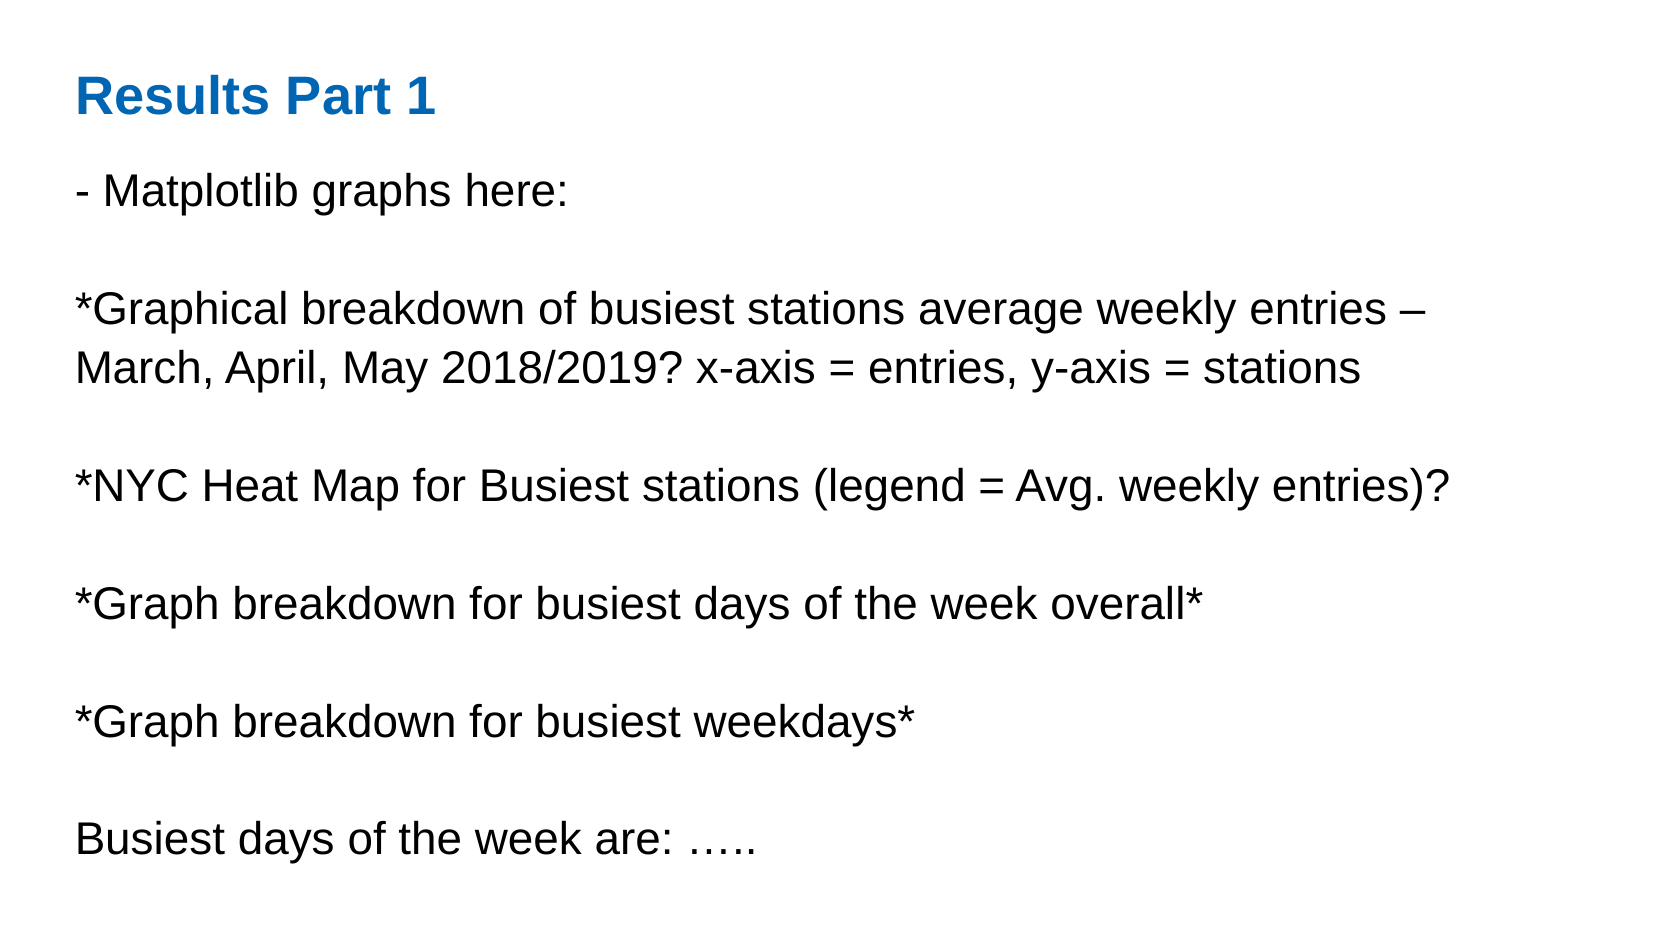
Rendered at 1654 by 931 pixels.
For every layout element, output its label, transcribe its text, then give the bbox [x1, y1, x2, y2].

title Results Part 1 [0, 11, 466, 181]
text_box - Matplotlib graphs here: *Graphical breakdown of busiest stations average weekly entries – March, April, May 2018/2019? x-axis = entries, y-axis = stations *NYC Heat Map for Busiest stations (legend = Avg. weekly entries)? *Graph breakdown for busiest days of the week overall* *Graph breakdown for busiest weekdays* Busiest days of the week are: ….. [60, 150, 1471, 873]
